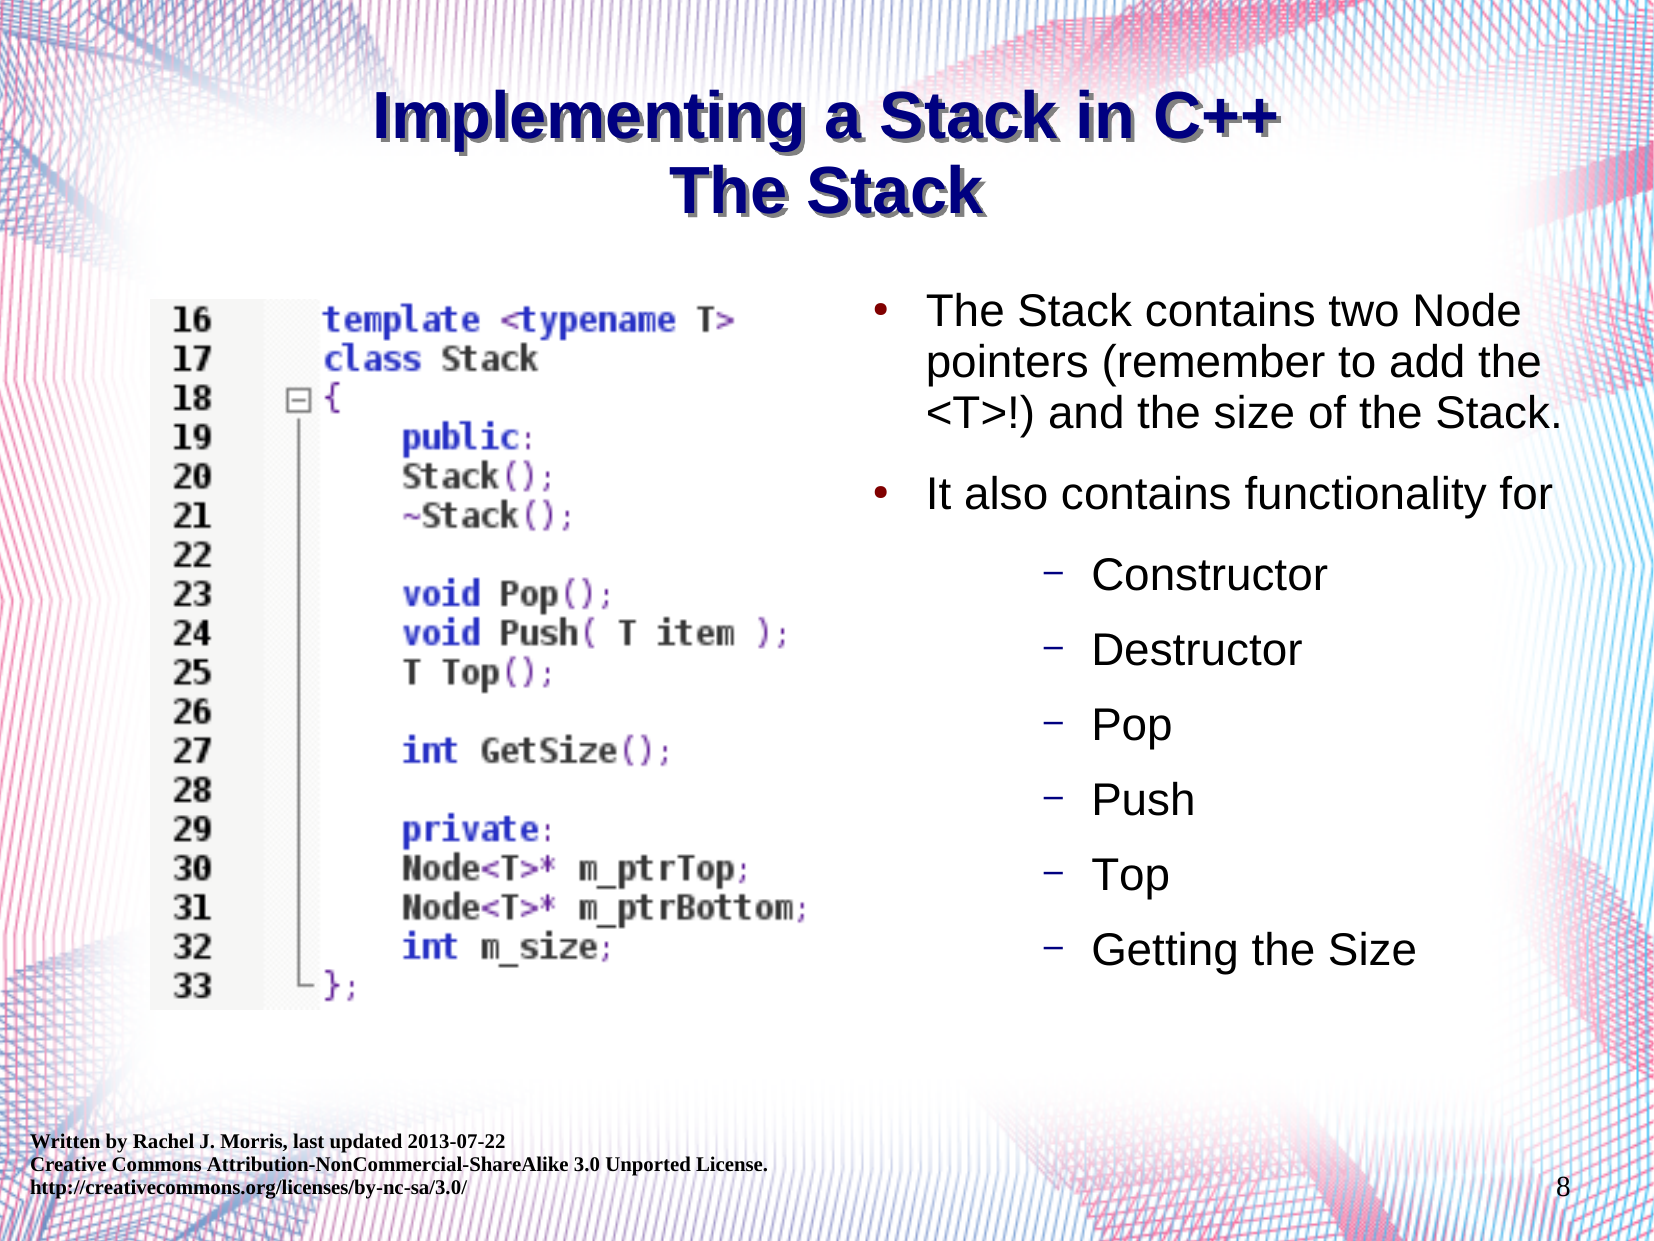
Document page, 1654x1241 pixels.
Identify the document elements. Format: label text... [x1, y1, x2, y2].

list The Stack contains two Node pointers (remember to add the <T>!) and the size of the Stack. It also contains functionality for Constructor Destructor Pop Push Top Getting the Size [855, 285, 1571, 1010]
picture [0, 0, 1654, 1241]
title Implementing a Stack in C++ The Stack [82, 49, 1571, 257]
